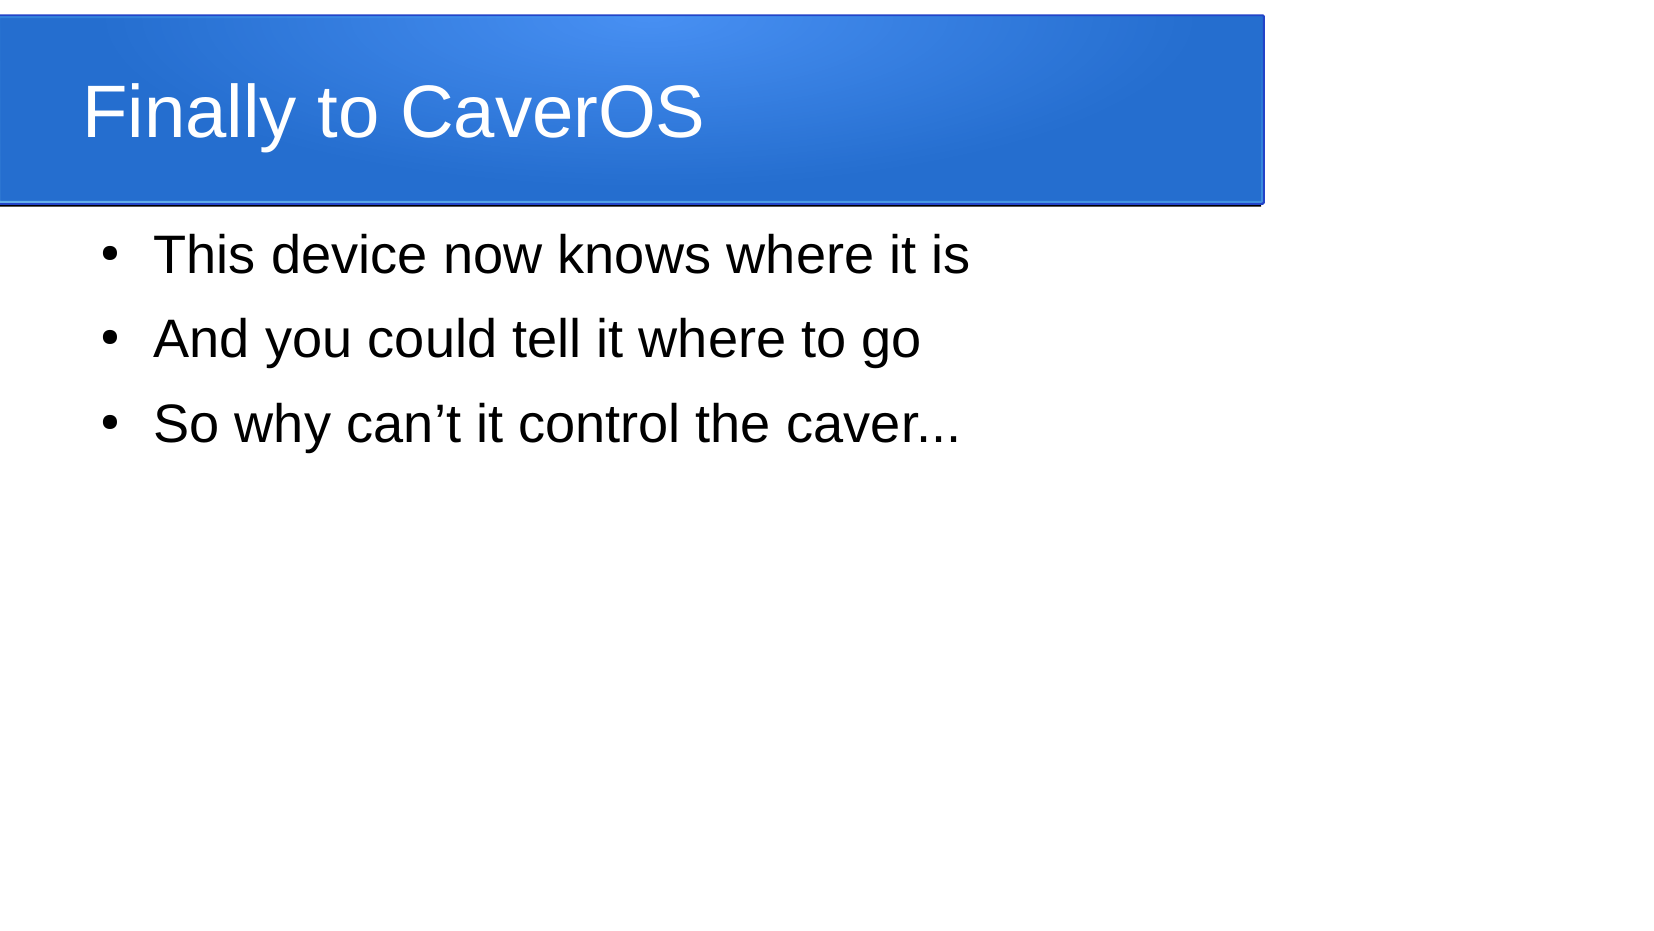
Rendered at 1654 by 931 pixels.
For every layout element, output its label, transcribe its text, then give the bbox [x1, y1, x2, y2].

list This device now knows where it is And you could tell it where to go So why can’t it control the caver... [82, 224, 1571, 764]
title Finally to CaverOS [82, 35, 1235, 189]
